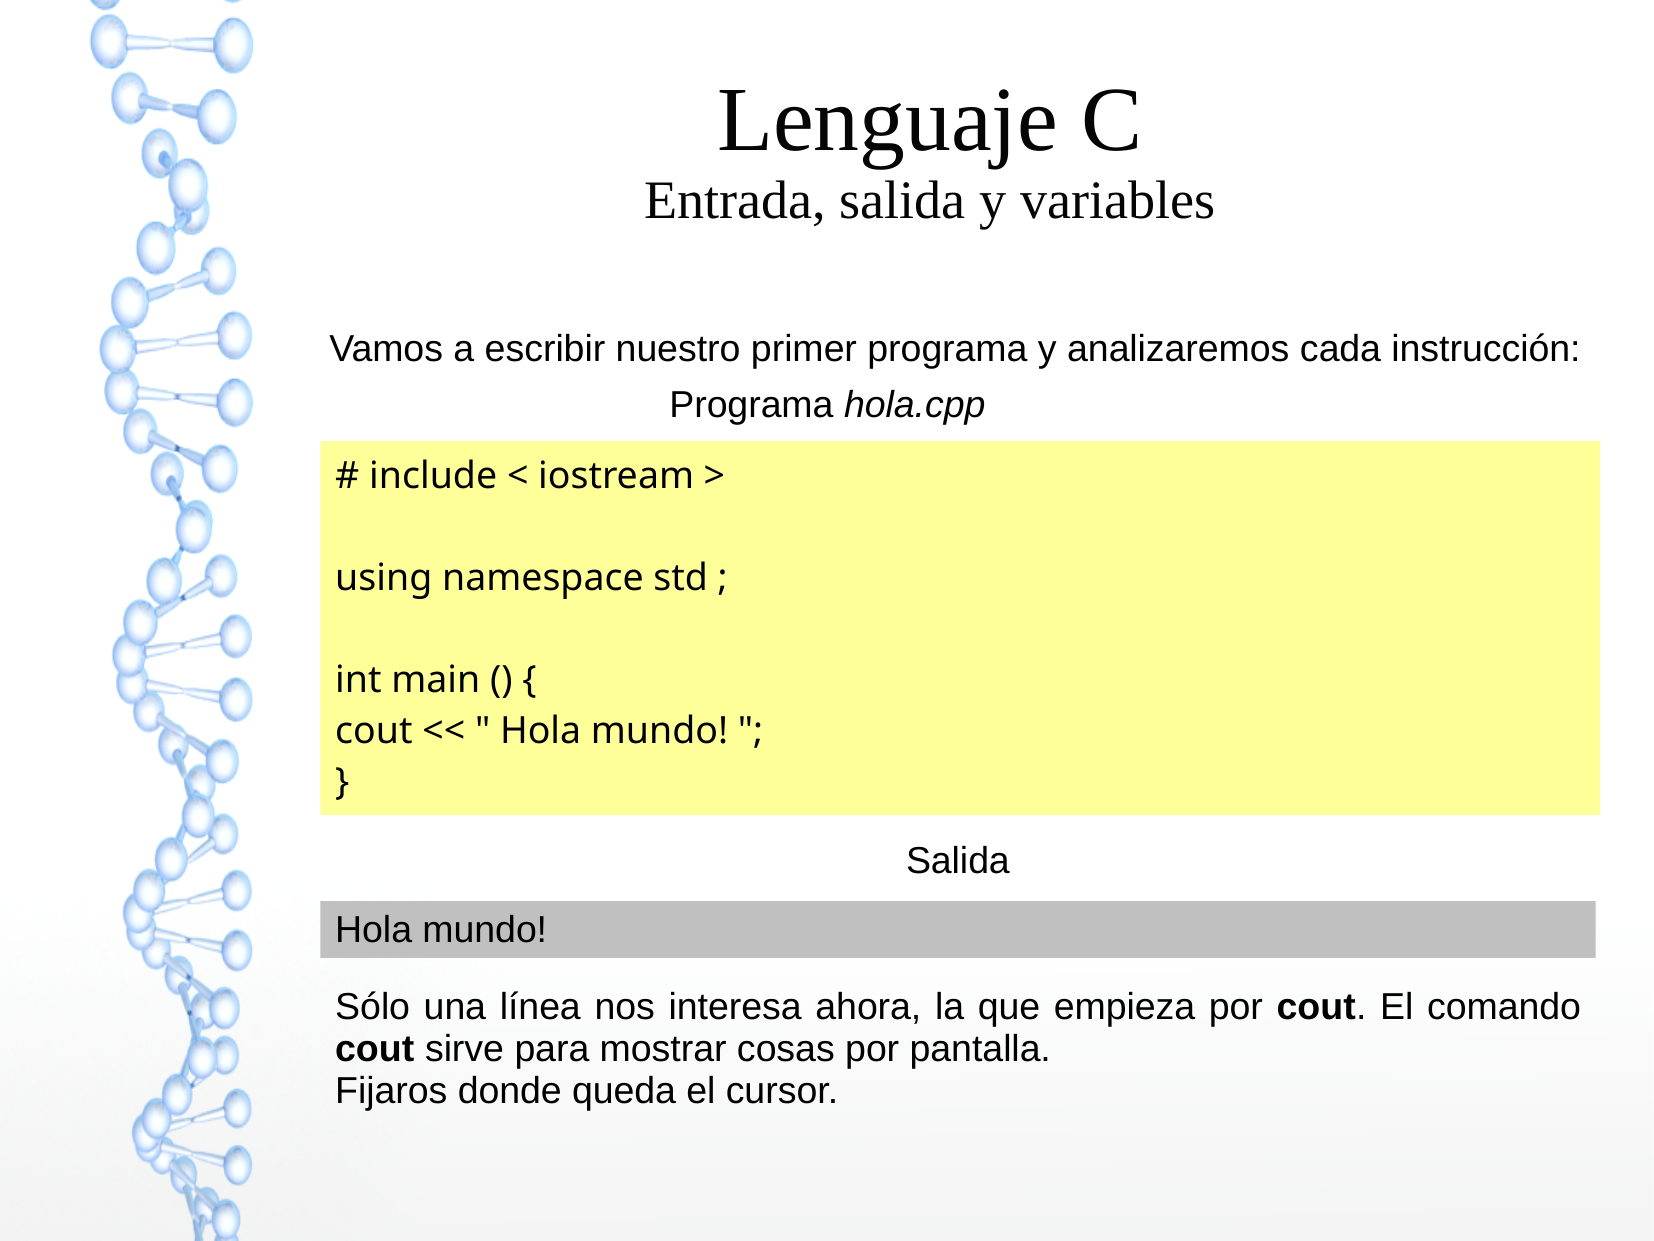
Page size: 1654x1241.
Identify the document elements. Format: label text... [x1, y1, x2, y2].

text_box Salida [320, 831, 1596, 889]
picture [0, 0, 1654, 1241]
title Lenguaje C Entrada, salida y variables [265, 47, 1595, 252]
text_box Hola mundo! [320, 901, 1596, 958]
text_box Vamos a escribir nuestro primer programa y analizaremos cada instrucción: [314, 320, 1636, 378]
text_box Sólo una línea nos interesa ahora, la que empieza por cout. El comando cout sirve para mostrar cosas por pantalla. Fijaros donde queda el cursor. [320, 978, 1596, 1120]
text_box Programa hola.cpp [654, 375, 1098, 433]
text_box # include < iostream > using namespace std ; int main () { cout << " Hola mundo! "; } [320, 441, 1601, 815]
